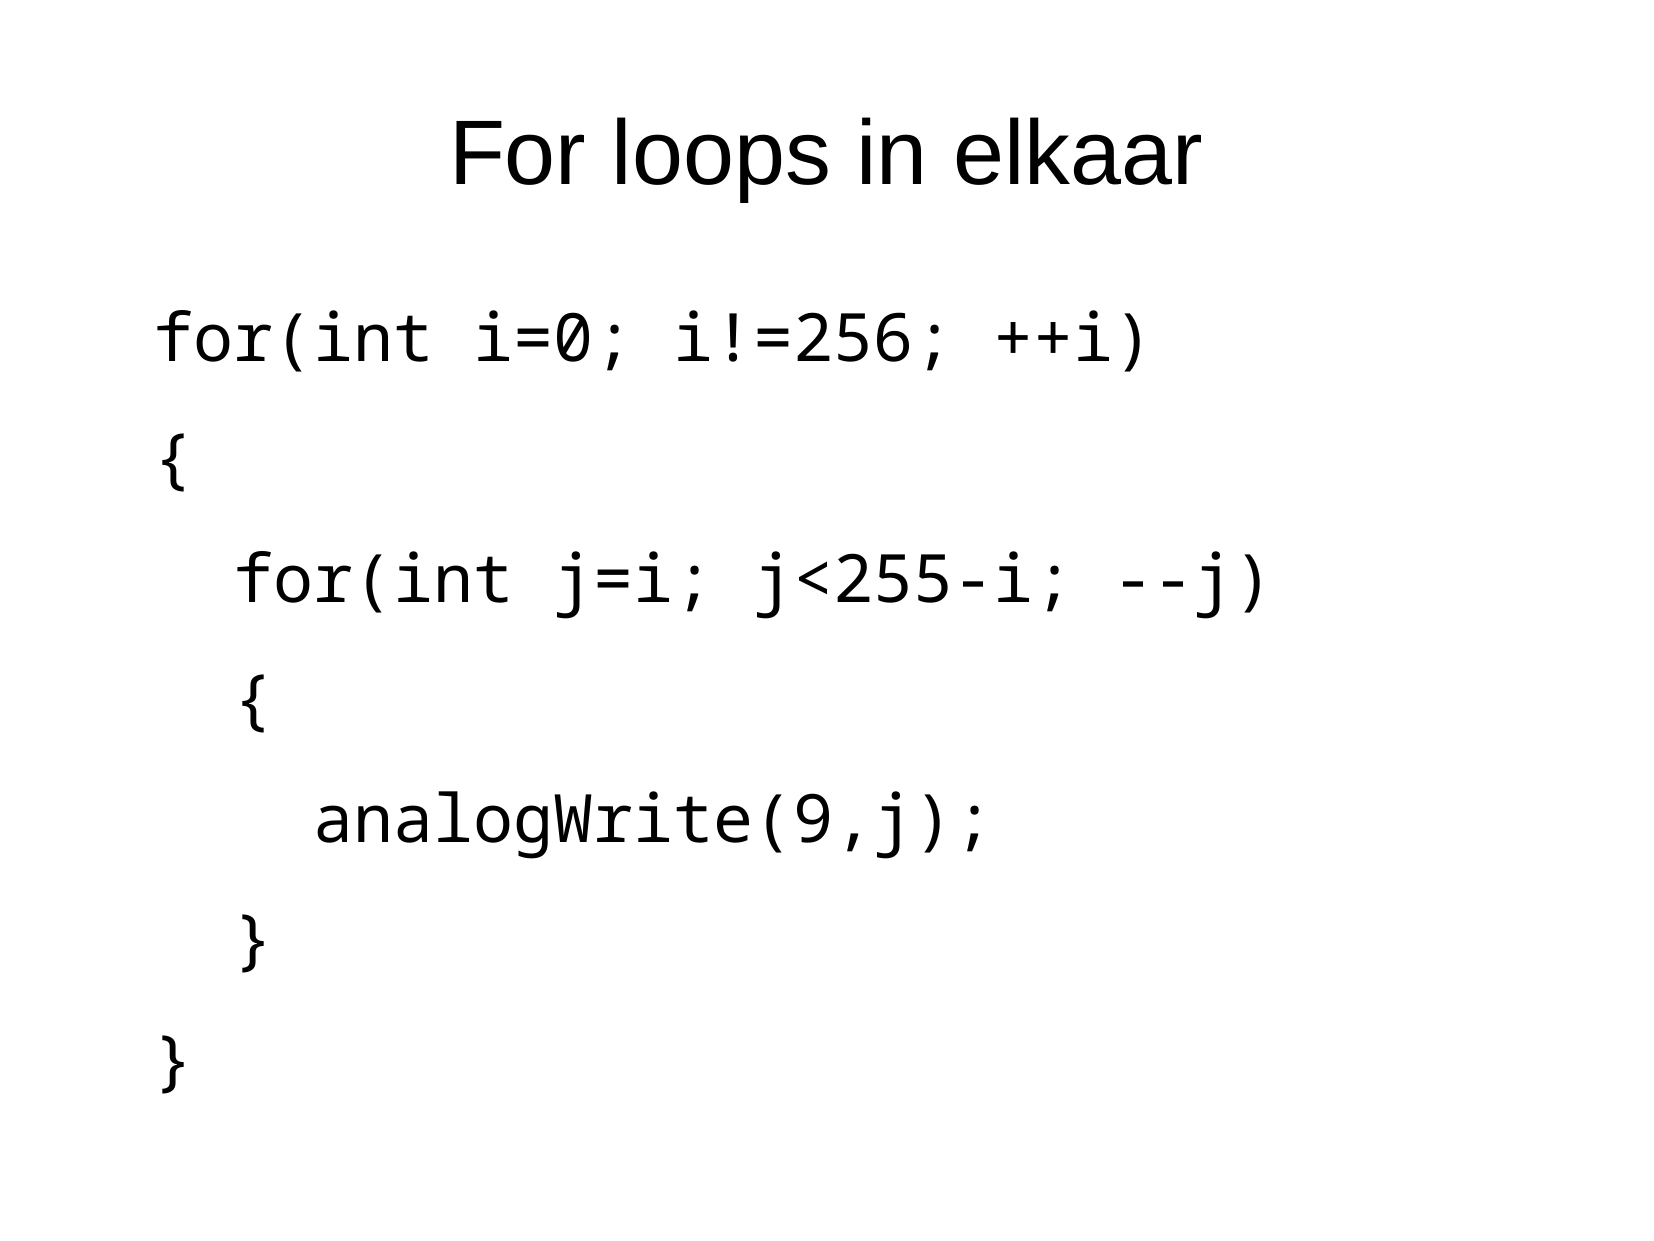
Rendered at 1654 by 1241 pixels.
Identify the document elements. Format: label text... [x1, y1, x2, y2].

list for(int i=0; i!=256; ++i) { for(int j=i; j<255-i; --j) { analogWrite(9,j); } } [82, 290, 1571, 1186]
title For loops in elkaar [82, 49, 1571, 257]
